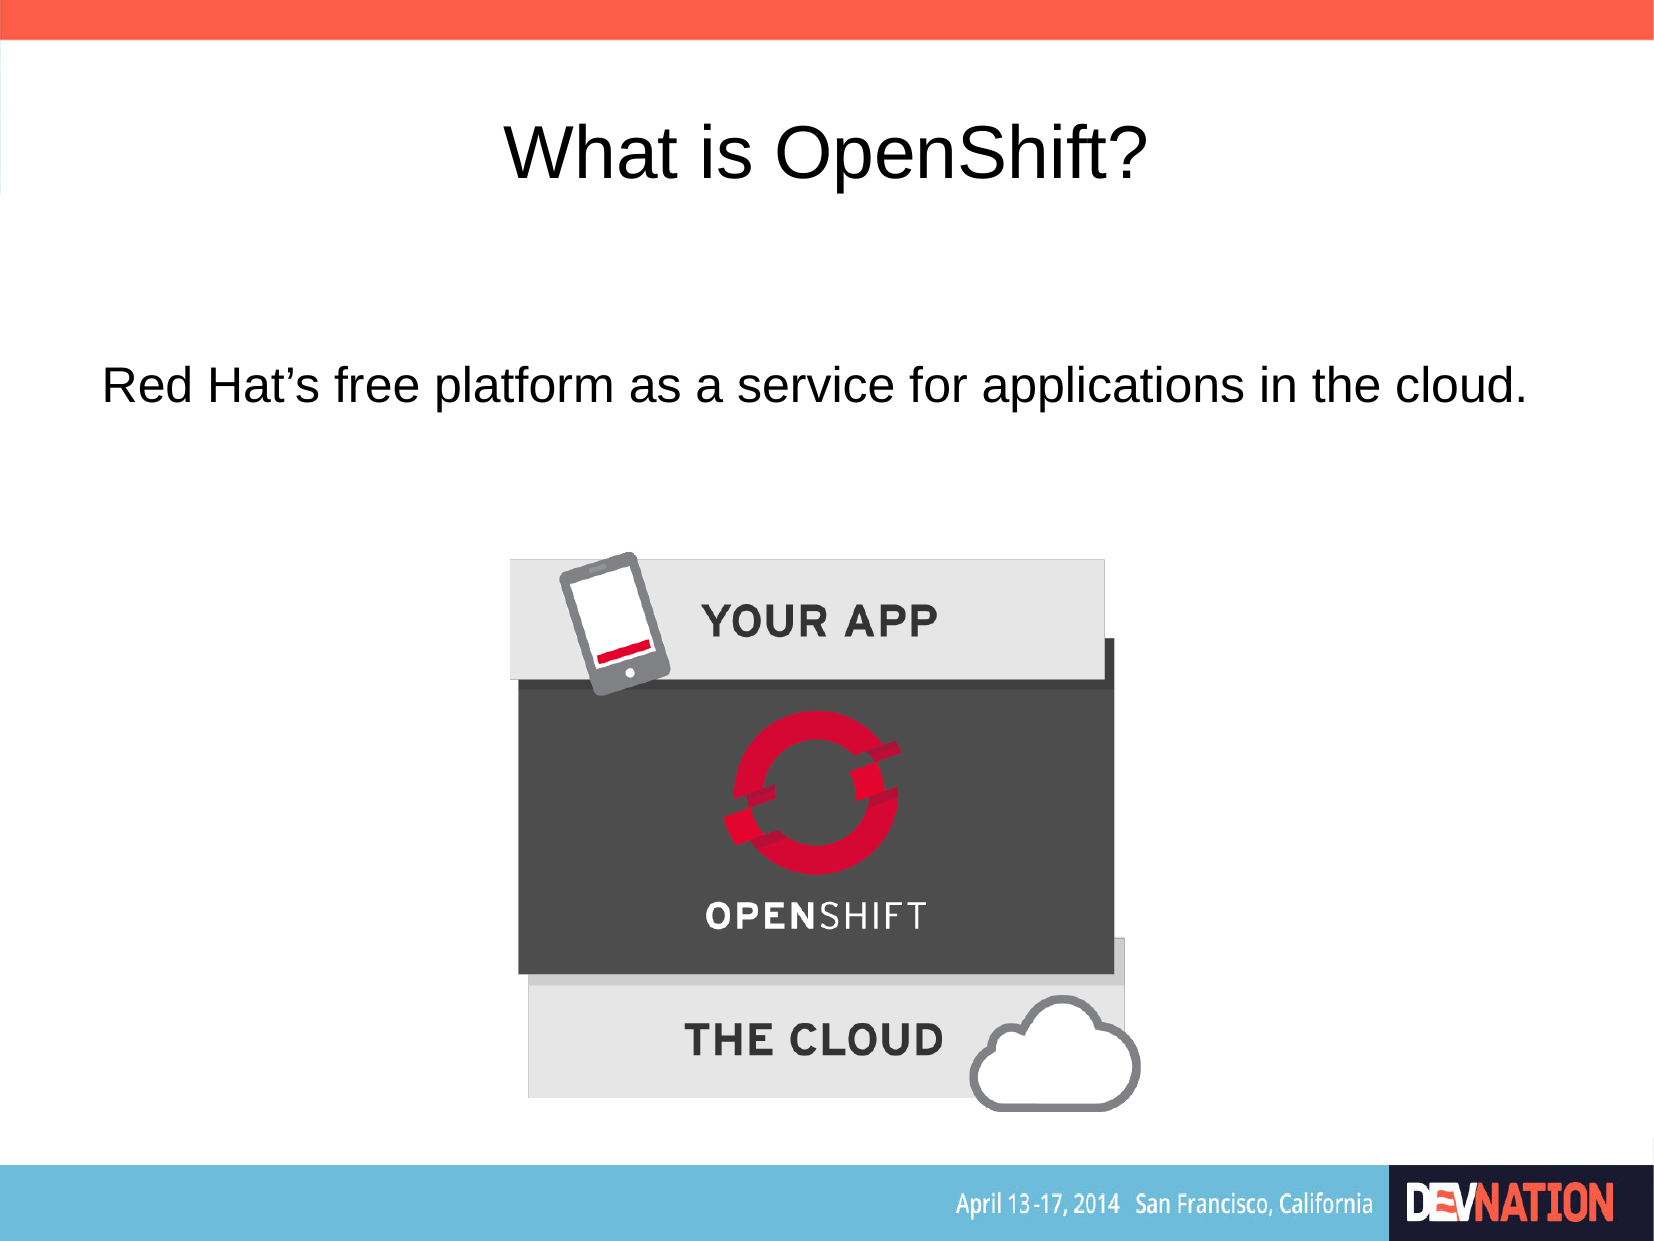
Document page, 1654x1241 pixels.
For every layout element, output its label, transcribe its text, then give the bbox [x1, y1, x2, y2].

title What is OpenShift? [82, 49, 1571, 257]
text_box Red Hat’s free platform as a service for applications in the cloud. [86, 345, 1571, 1058]
picture [0, 0, 1654, 1241]
